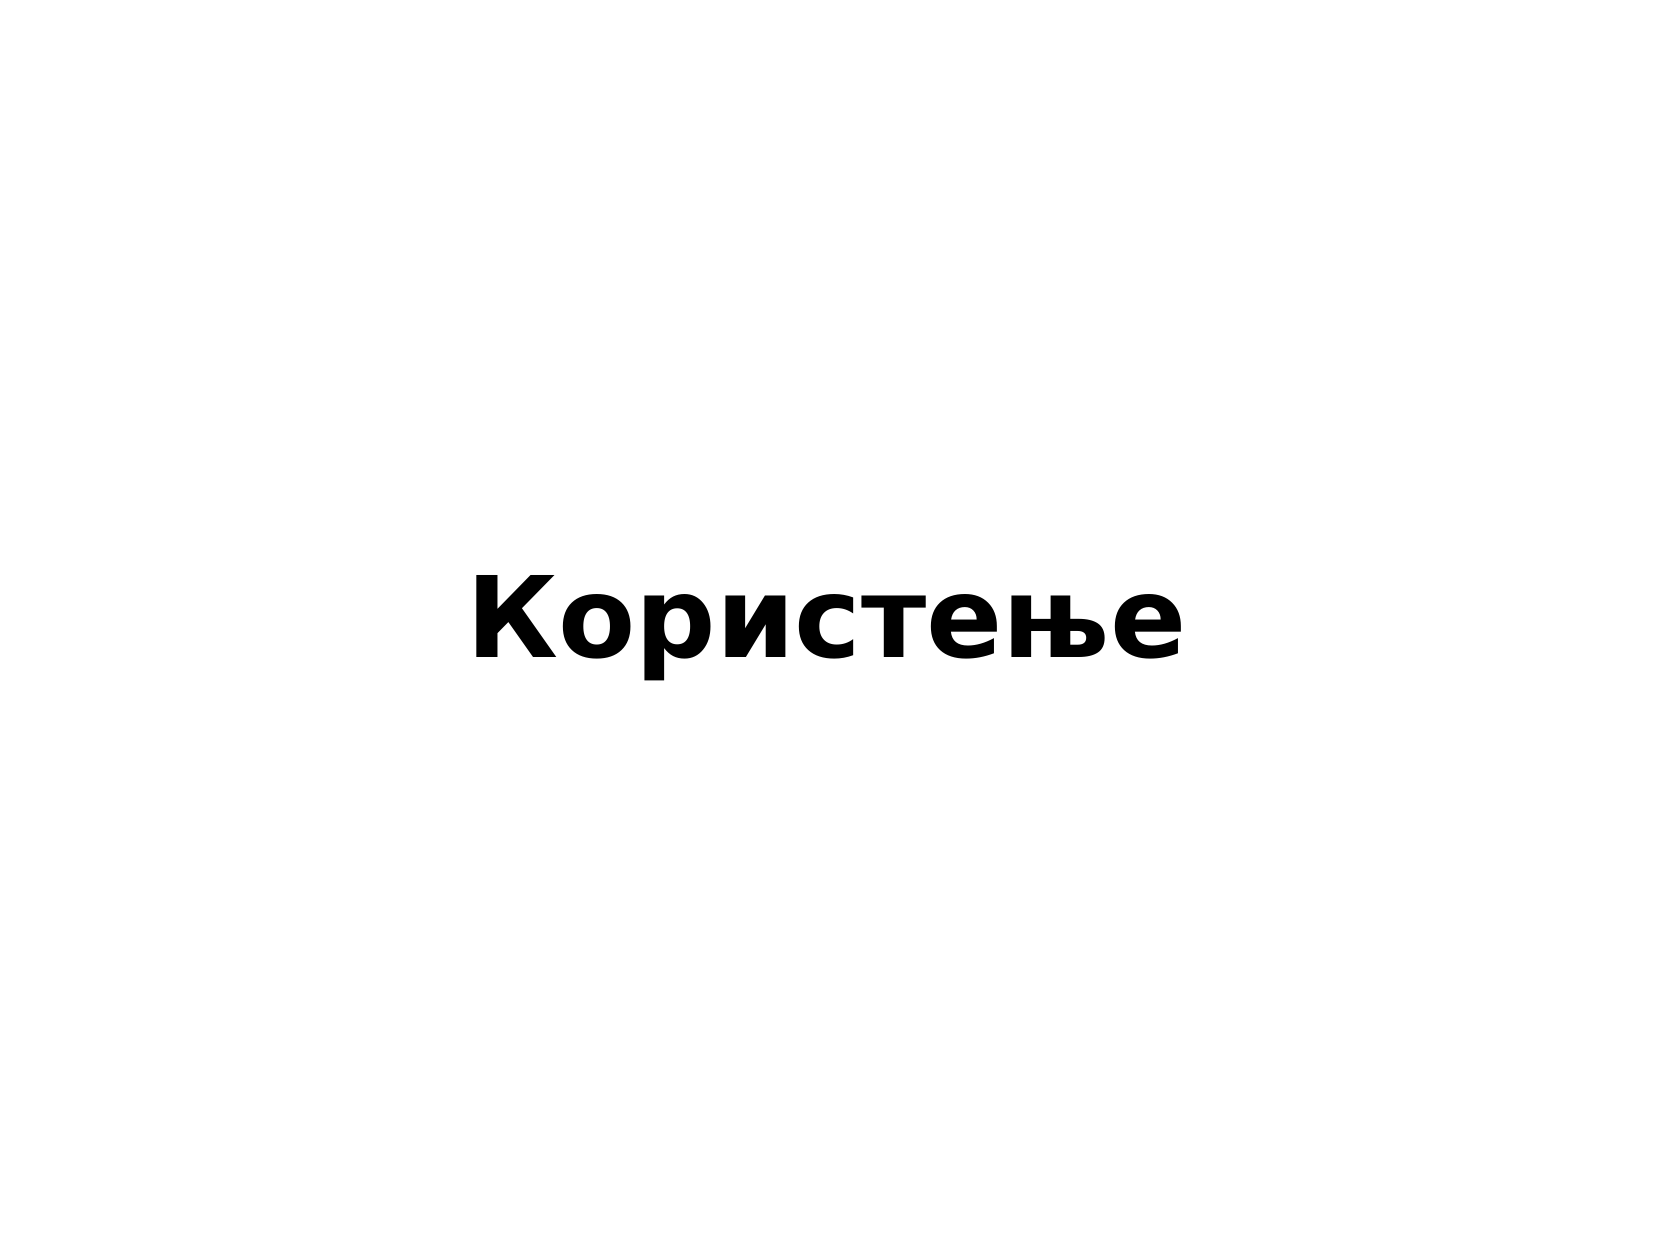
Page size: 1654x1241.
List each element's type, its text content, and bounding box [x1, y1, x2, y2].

subtitle Користење [0, 0, 1654, 1238]
